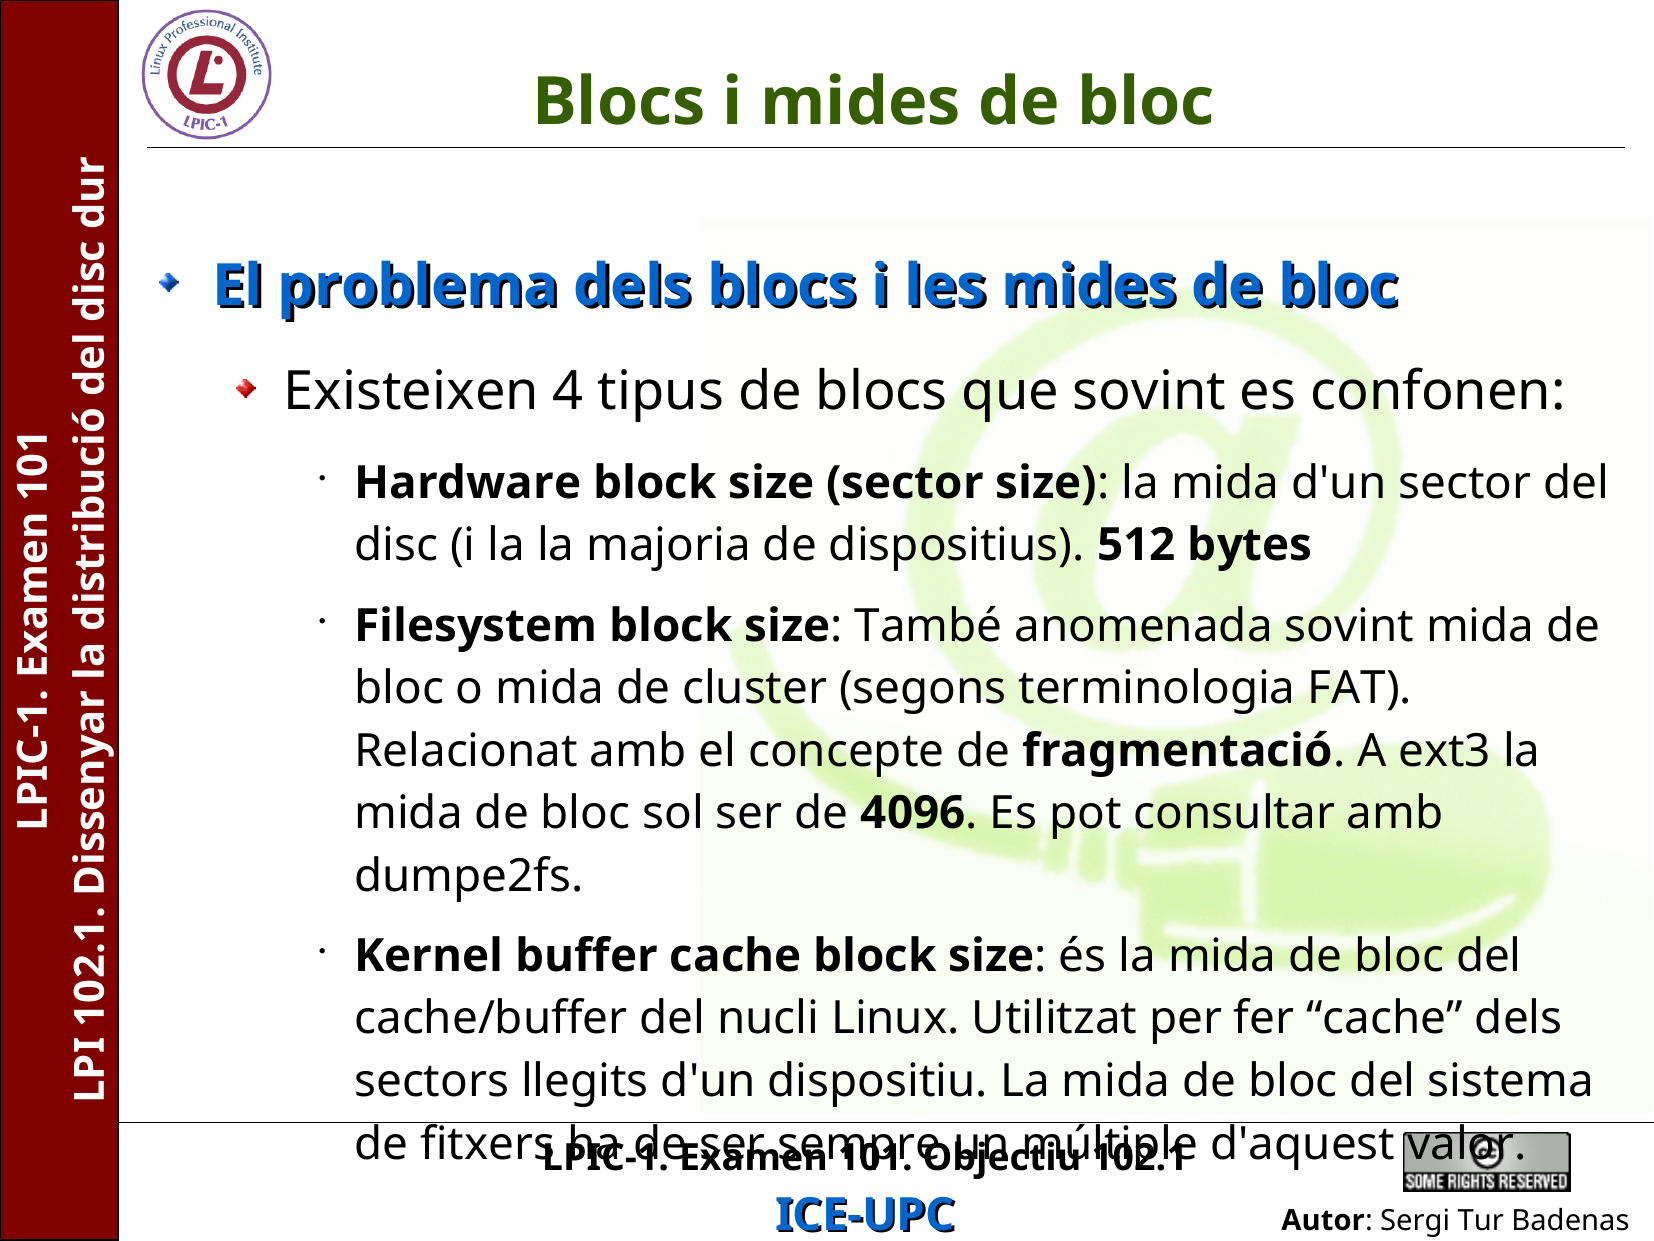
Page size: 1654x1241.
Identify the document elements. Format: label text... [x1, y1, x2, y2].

picture [1030, 1084, 1042, 1093]
picture [955, 1078, 967, 1093]
picture [1256, 1078, 1269, 1093]
picture [135, 5, 277, 55]
picture [1356, 1078, 1369, 1093]
picture [1150, 1084, 1162, 1093]
picture [774, 1078, 787, 1093]
title Blocs i mides de bloc [129, 55, 1619, 142]
picture [1403, 1132, 1571, 1192]
list El problema dels blocs i les mides de bloc Existeixen 4 tipus de blocs que sovint es confonen: Hardware block size (sector size): la mida d'un sector del disc (i la la majoria de dispositius). 512 bytes Filesystem block size: També anomenada sovint mida de bloc o mida de cluster (segons terminologia FAT). Relacionat amb el concepte de fragmentació. A ext3 la mida de bloc sol ser de 4096. Es pot consultar amb dumpe2fs. Kernel buffer cache block size: és la mida de bloc del cache/buffer del nucli Linux. Utilitzat per fer “cache” dels sectors llegits d'un dispositiu. La mida de bloc del sistema de fitxers ha de ser sempre un múltiple d'aquest valor. [141, 242, 1630, 1078]
picture [700, 217, 1654, 1113]
picture [1295, 1078, 1309, 1093]
picture [864, 1078, 878, 1093]
picture [707, 1078, 719, 1093]
picture [837, 1078, 850, 1093]
picture [1189, 1078, 1202, 1093]
picture [1574, 1084, 1586, 1093]
picture [1123, 1078, 1136, 1093]
